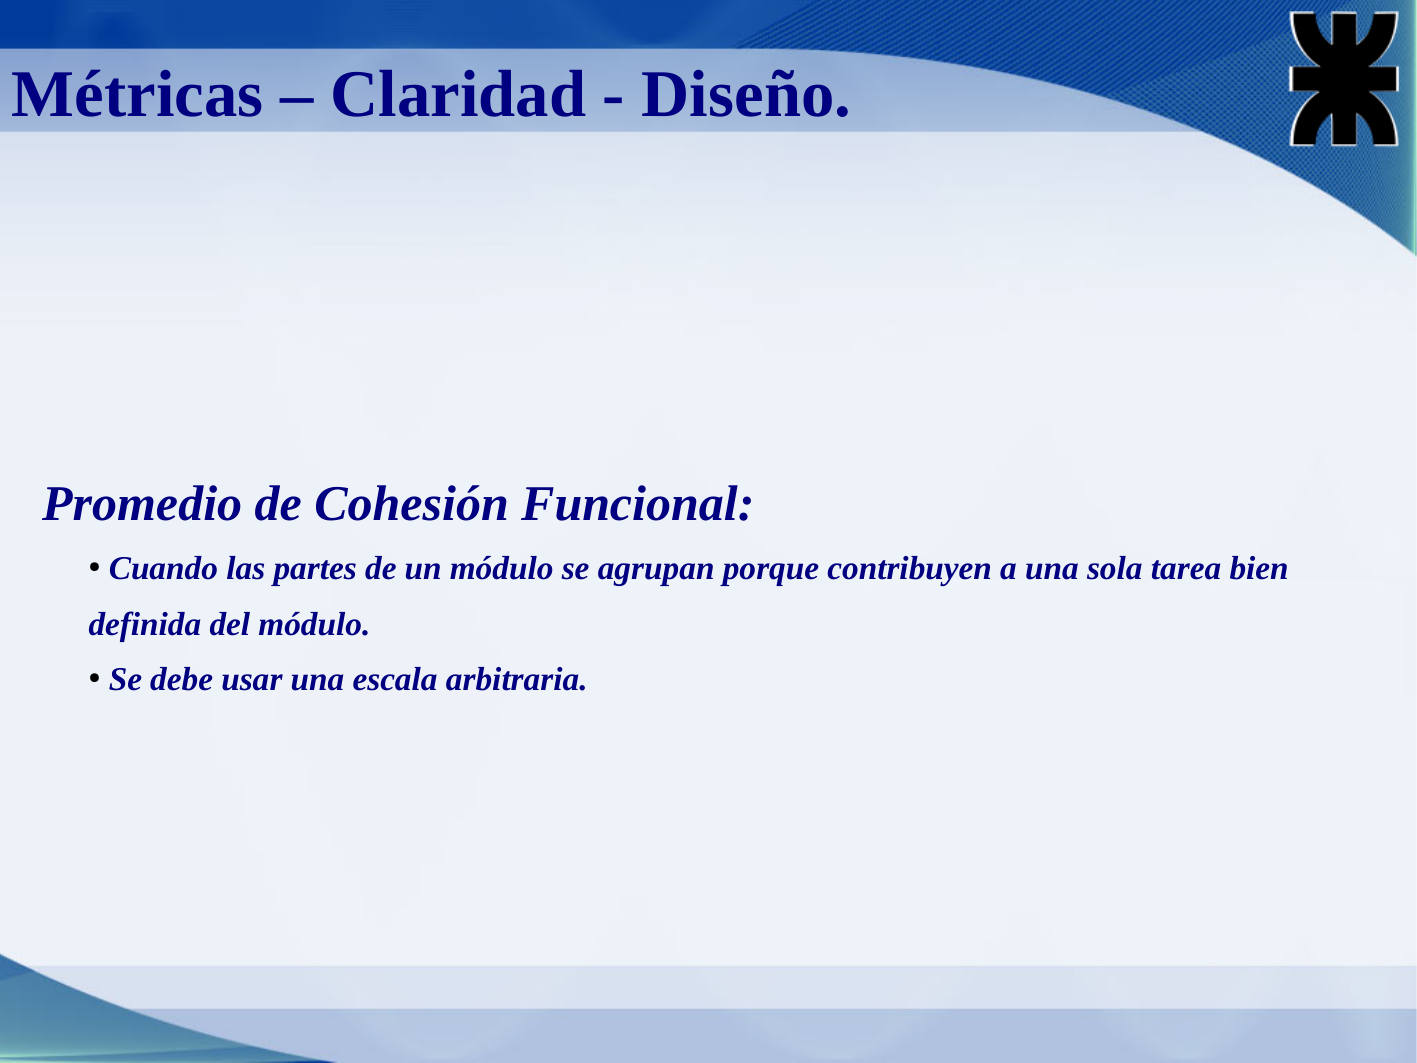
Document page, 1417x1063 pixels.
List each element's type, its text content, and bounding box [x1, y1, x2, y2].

subtitle Promedio de Cohesión Funcional: Cuando las partes de un módulo se agrupan porque contribuyen a una sola tarea bien definida del módulo. Se debe usar una escala arbitraria. [29, 177, 1329, 969]
picture [0, 0, 1417, 1063]
title Métricas – Claridad - Diseño. [11, 5, 1004, 183]
